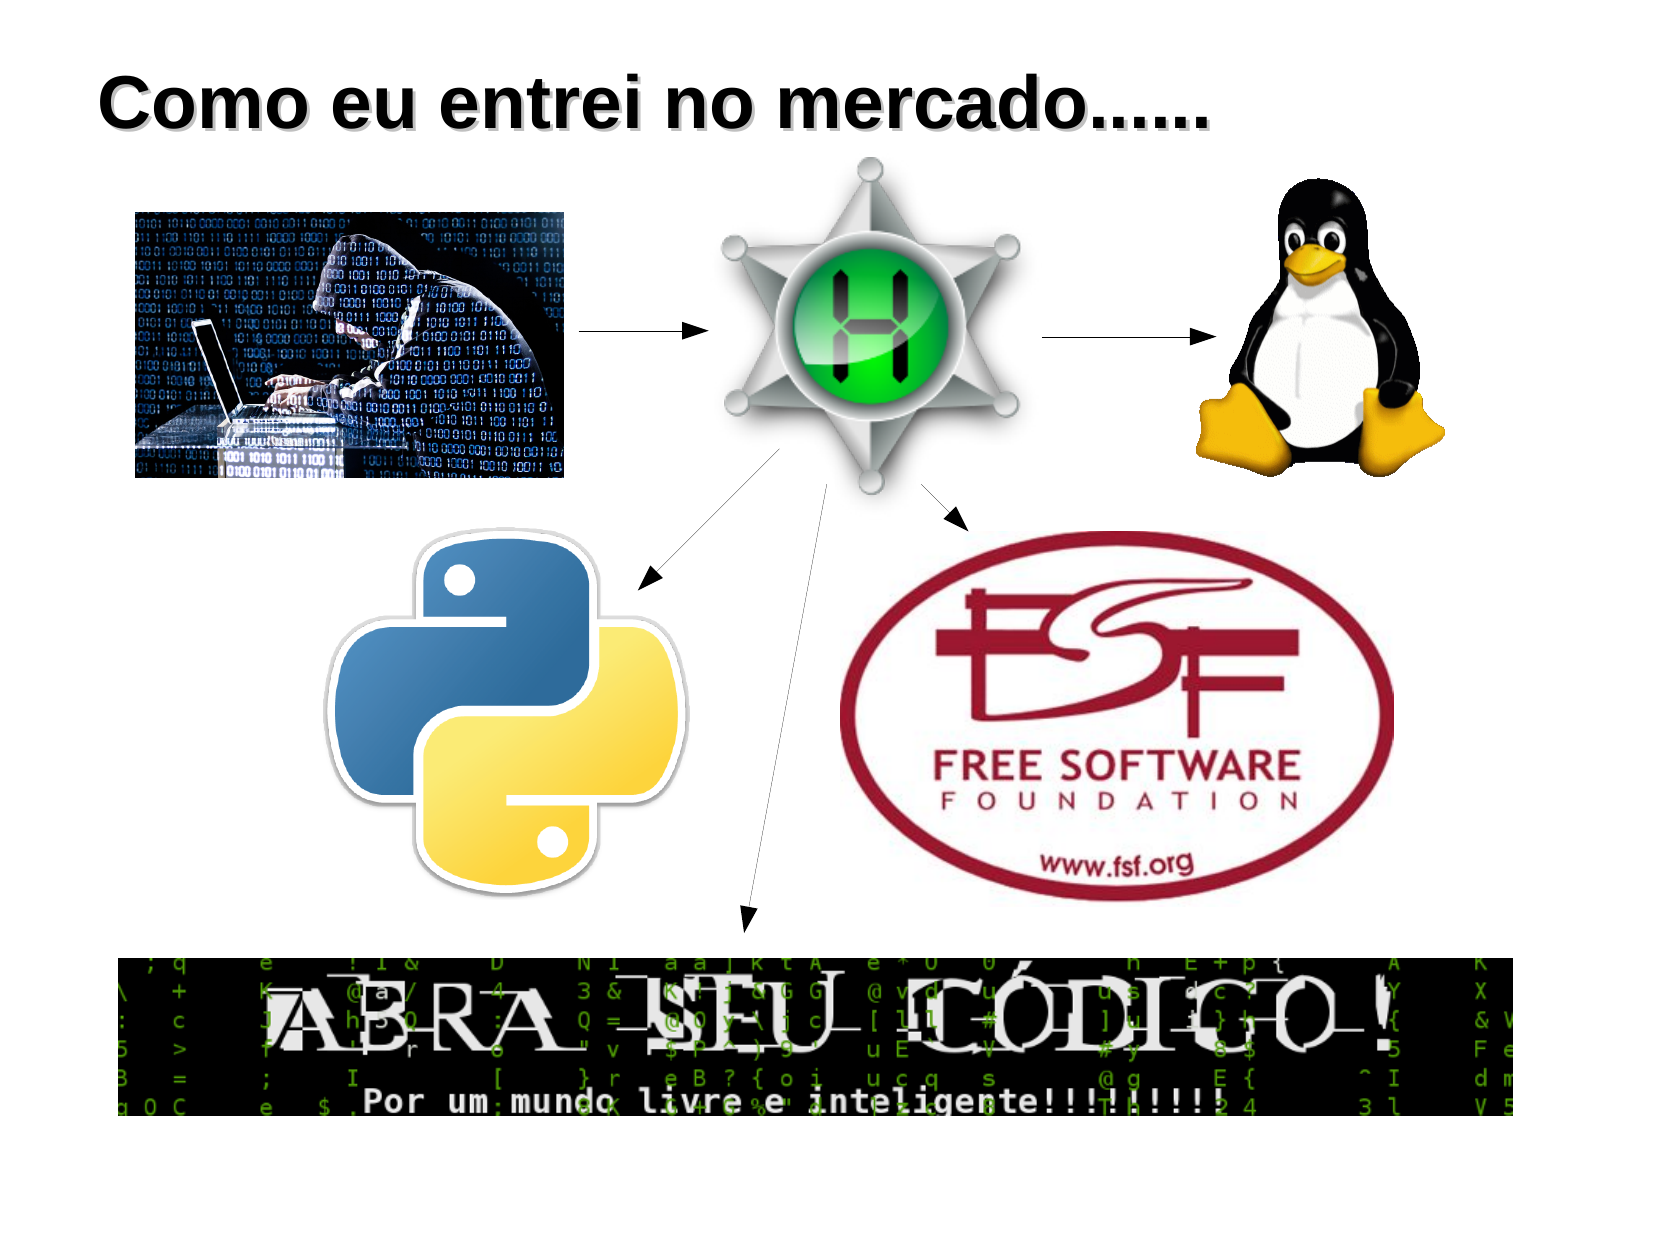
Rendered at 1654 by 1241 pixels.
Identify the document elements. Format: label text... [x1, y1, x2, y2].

picture [118, 958, 1513, 1116]
picture [840, 531, 1394, 907]
picture [1188, 170, 1453, 485]
picture [135, 151, 1042, 945]
text_box Como eu entrei no mercado...... [82, 53, 1595, 152]
